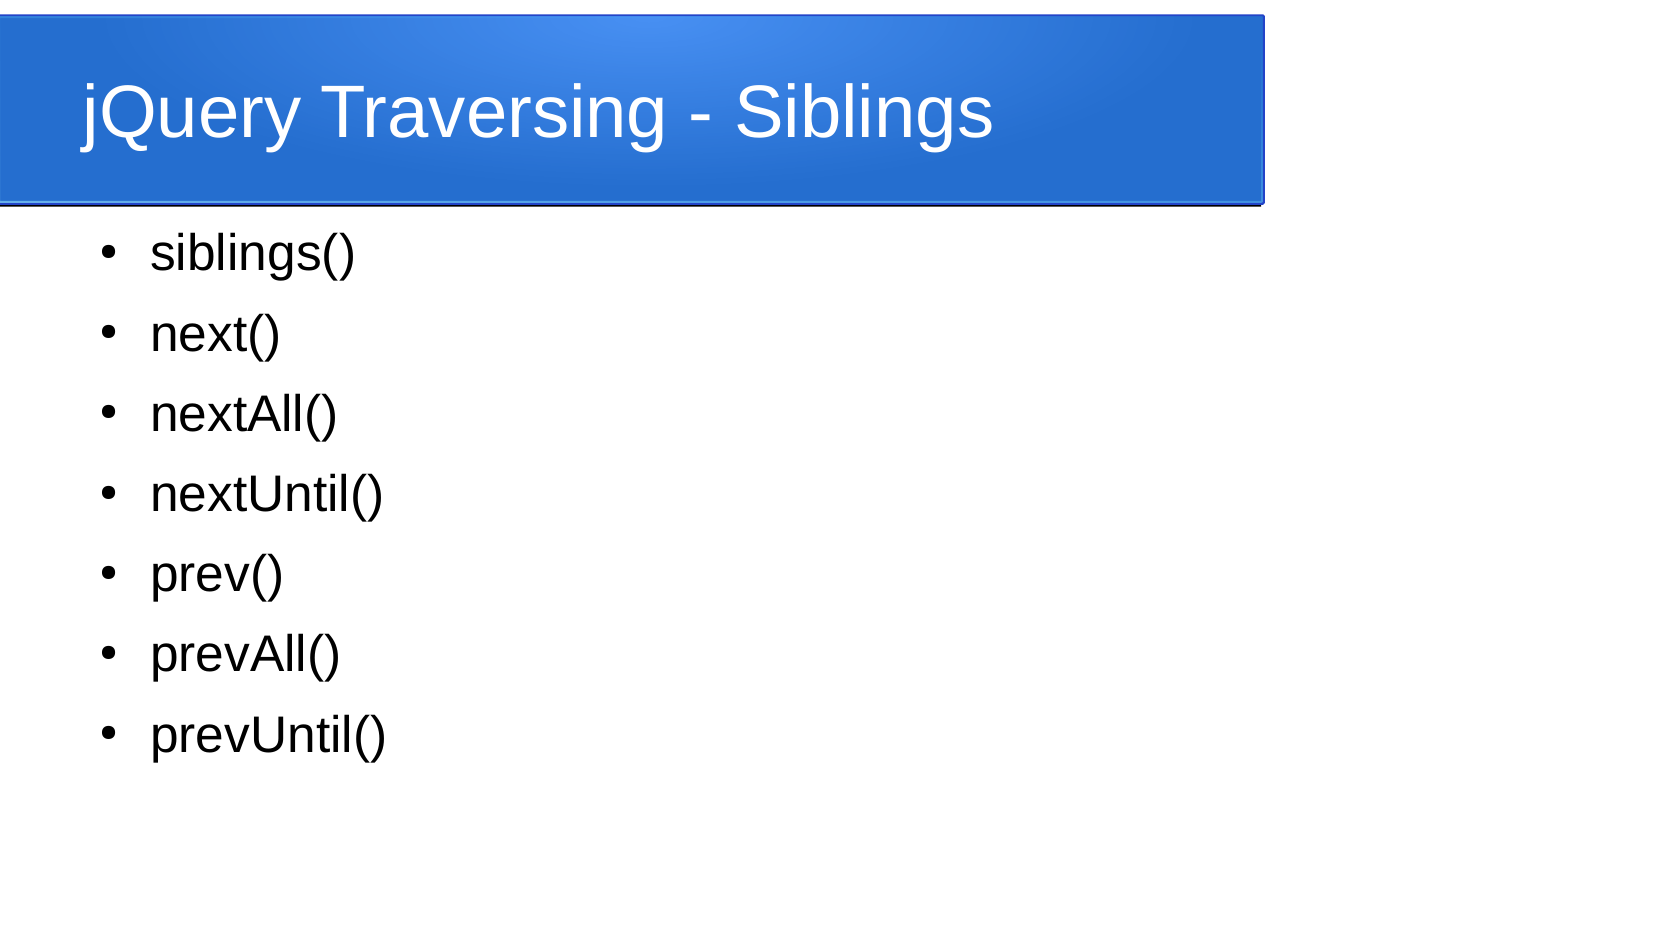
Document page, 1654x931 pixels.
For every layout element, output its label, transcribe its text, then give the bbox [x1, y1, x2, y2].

title jQuery Traversing - Siblings [82, 35, 1235, 189]
list siblings() next() nextAll() nextUntil() prev() prevAll() prevUntil() [82, 224, 1571, 764]
